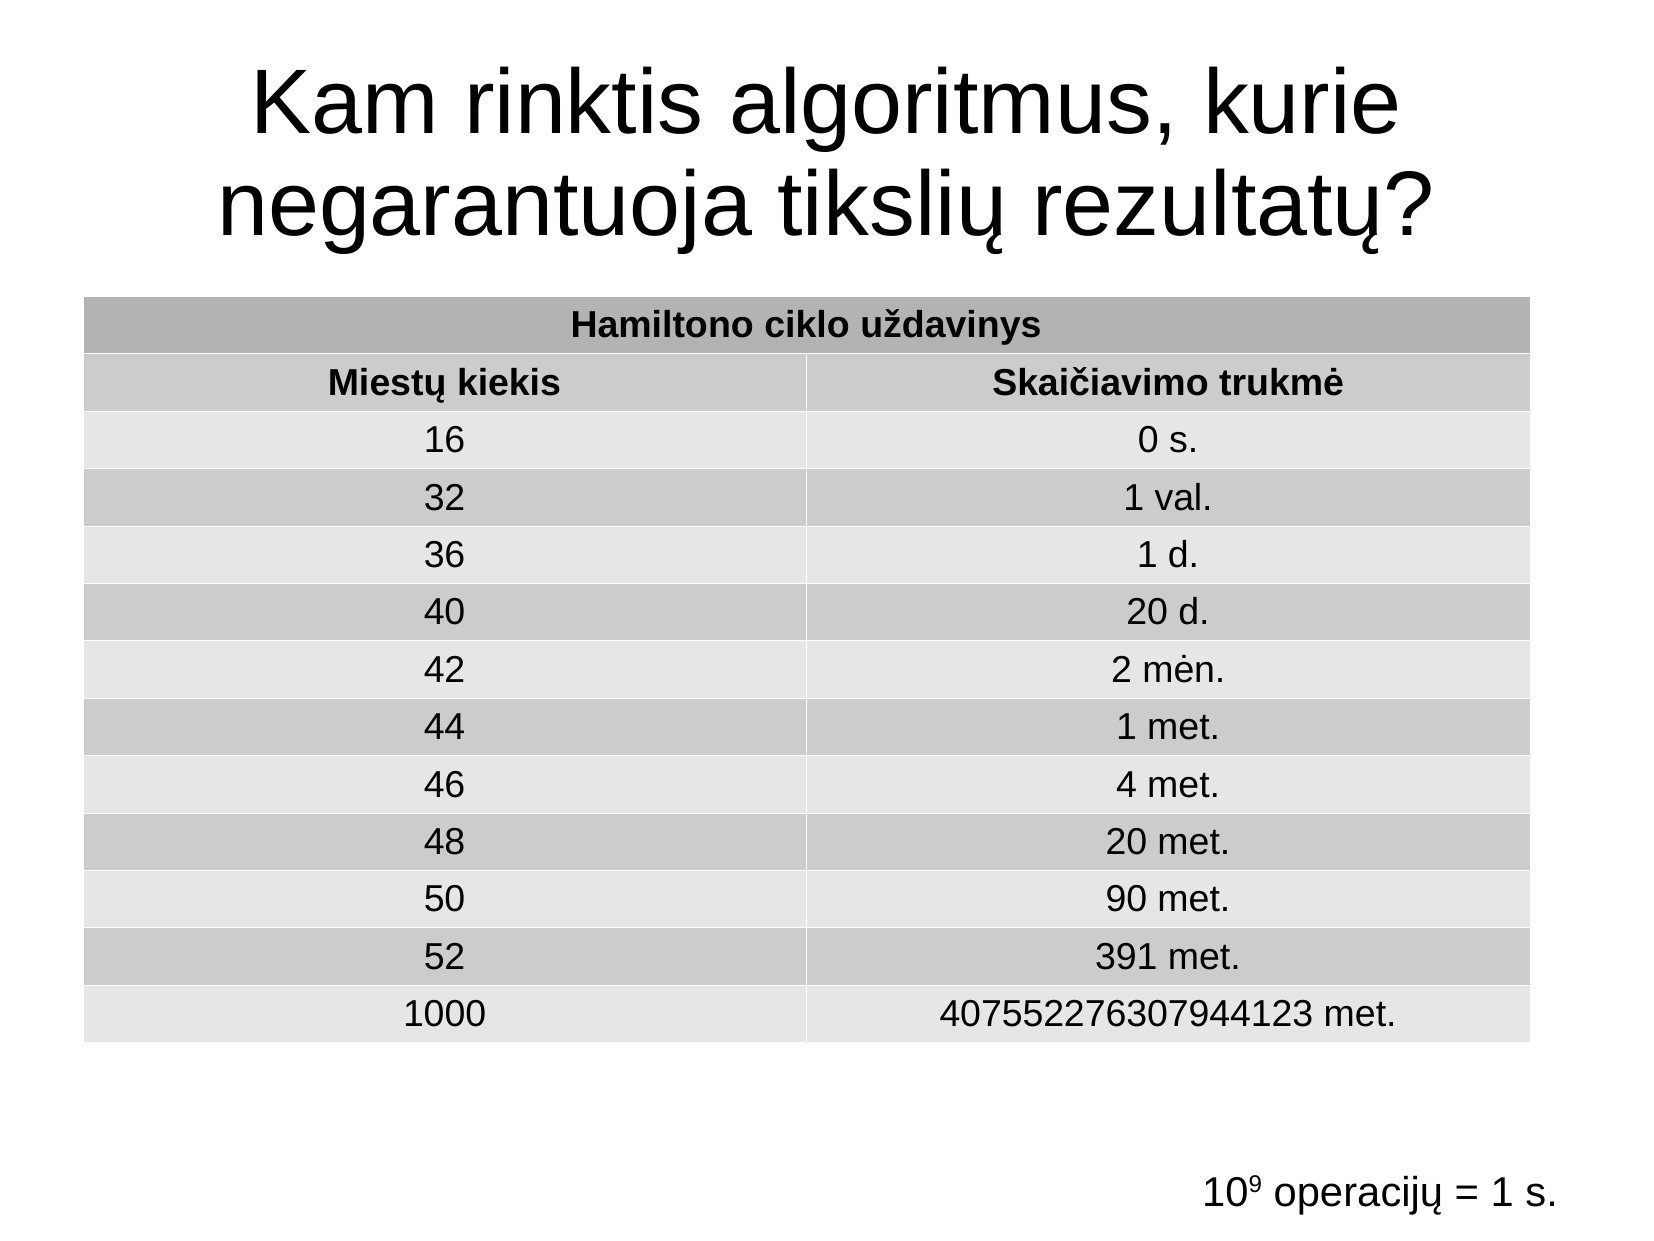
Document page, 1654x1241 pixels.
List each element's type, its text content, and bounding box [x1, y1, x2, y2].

table_cell 50 [84, 871, 806, 927]
table_cell Skaičiavimo trukmė [807, 354, 1530, 411]
table_cell 42 [84, 641, 806, 698]
table_cell 1 d. [807, 527, 1530, 583]
table_cell 20 met. [807, 814, 1530, 870]
table_cell 46 [84, 756, 806, 813]
table_cell 1 val. [807, 469, 1530, 526]
table_cell 20 d. [807, 584, 1530, 640]
table_cell 4 met. [807, 756, 1530, 813]
table_cell 36 [84, 527, 806, 583]
table_cell 0 s. [807, 412, 1530, 468]
table_cell 44 [84, 699, 806, 755]
table_cell 407552276307944123 met. [807, 986, 1530, 1042]
table_cell 48 [84, 814, 806, 870]
table_cell 90 met. [807, 871, 1530, 927]
table_cell 16 [84, 412, 806, 468]
table_cell 1 met. [807, 699, 1530, 755]
table_cell 2 mėn. [807, 641, 1530, 698]
table_cell 1000 [84, 986, 806, 1042]
table_cell 32 [84, 469, 806, 526]
table_cell 52 [84, 928, 806, 985]
table_cell 391 met. [807, 928, 1530, 985]
title Kam rinktis algoritmus, kurie negarantuoja tikslių rezultatų? [82, 49, 1571, 257]
table_cell Miestų kiekis [84, 354, 806, 411]
table_cell 40 [84, 584, 806, 640]
subtitle 109 operacijų = 1 s. [1140, 1095, 1621, 1241]
table_header Hamiltono ciklo uždavinys [84, 297, 1530, 353]
